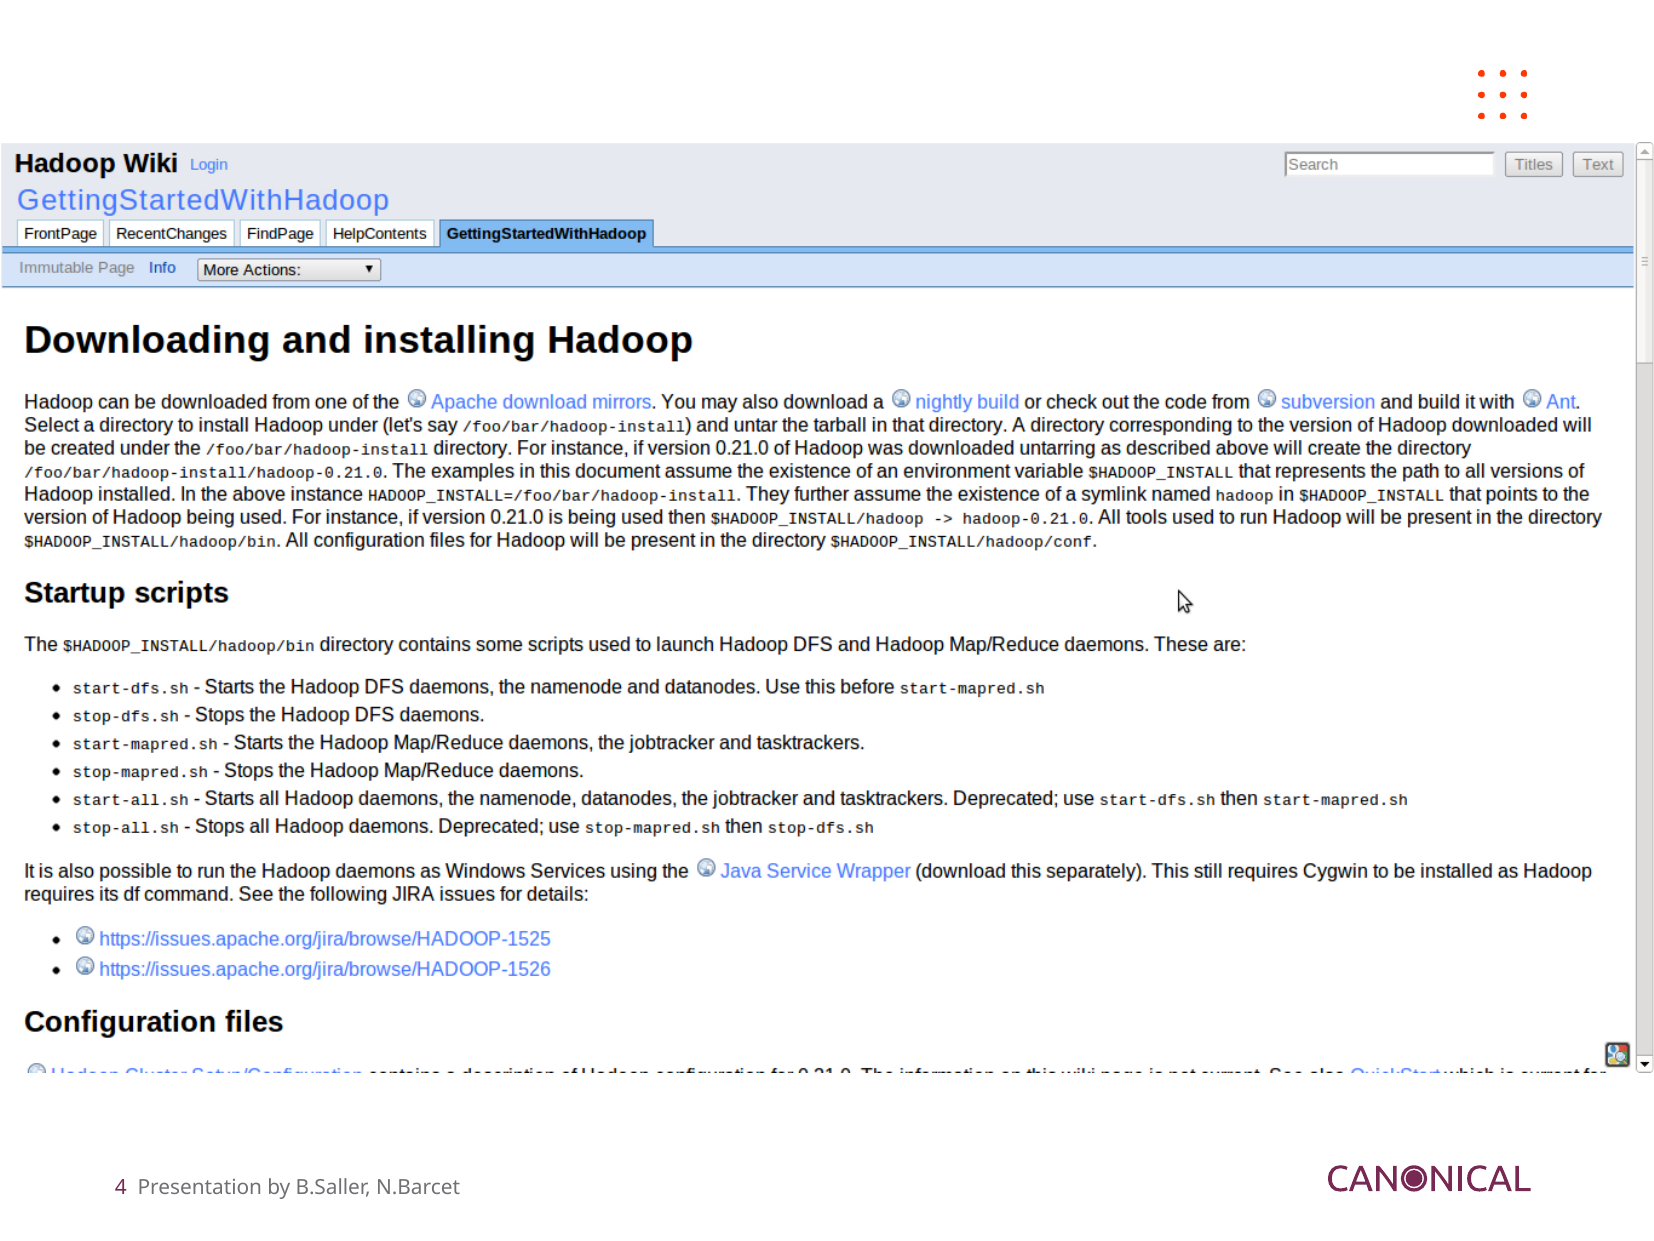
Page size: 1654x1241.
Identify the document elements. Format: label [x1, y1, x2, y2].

picture [1478, 70, 1527, 119]
picture [0, 142, 1654, 1073]
